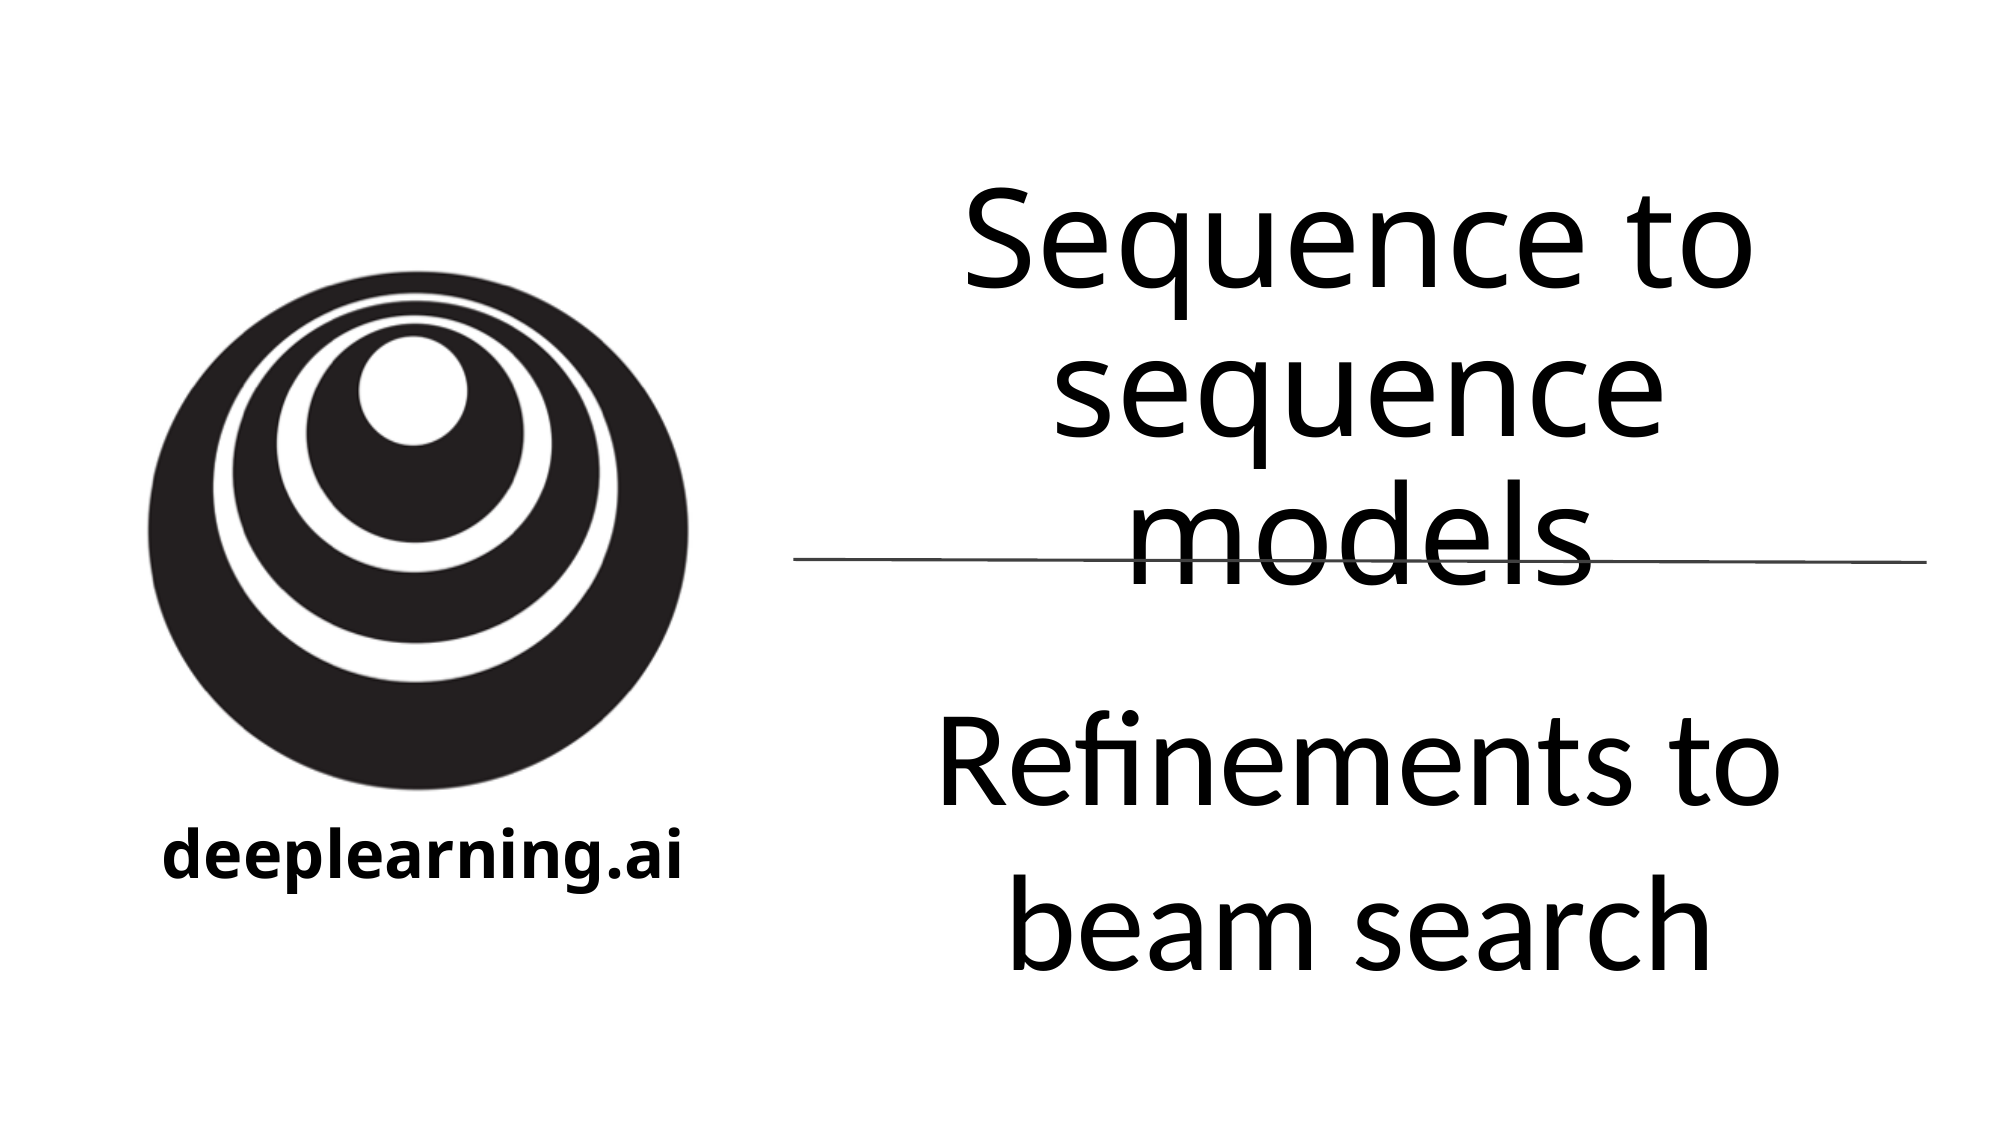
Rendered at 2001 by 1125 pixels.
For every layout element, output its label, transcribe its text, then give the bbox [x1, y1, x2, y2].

text_box deeplearning.ai [56, 768, 790, 901]
picture [108, 234, 739, 768]
title Sequence to sequence models [848, 161, 1872, 462]
text_box Refinements to beam search [799, 660, 1921, 1009]
text_box [179, 194, 669, 702]
